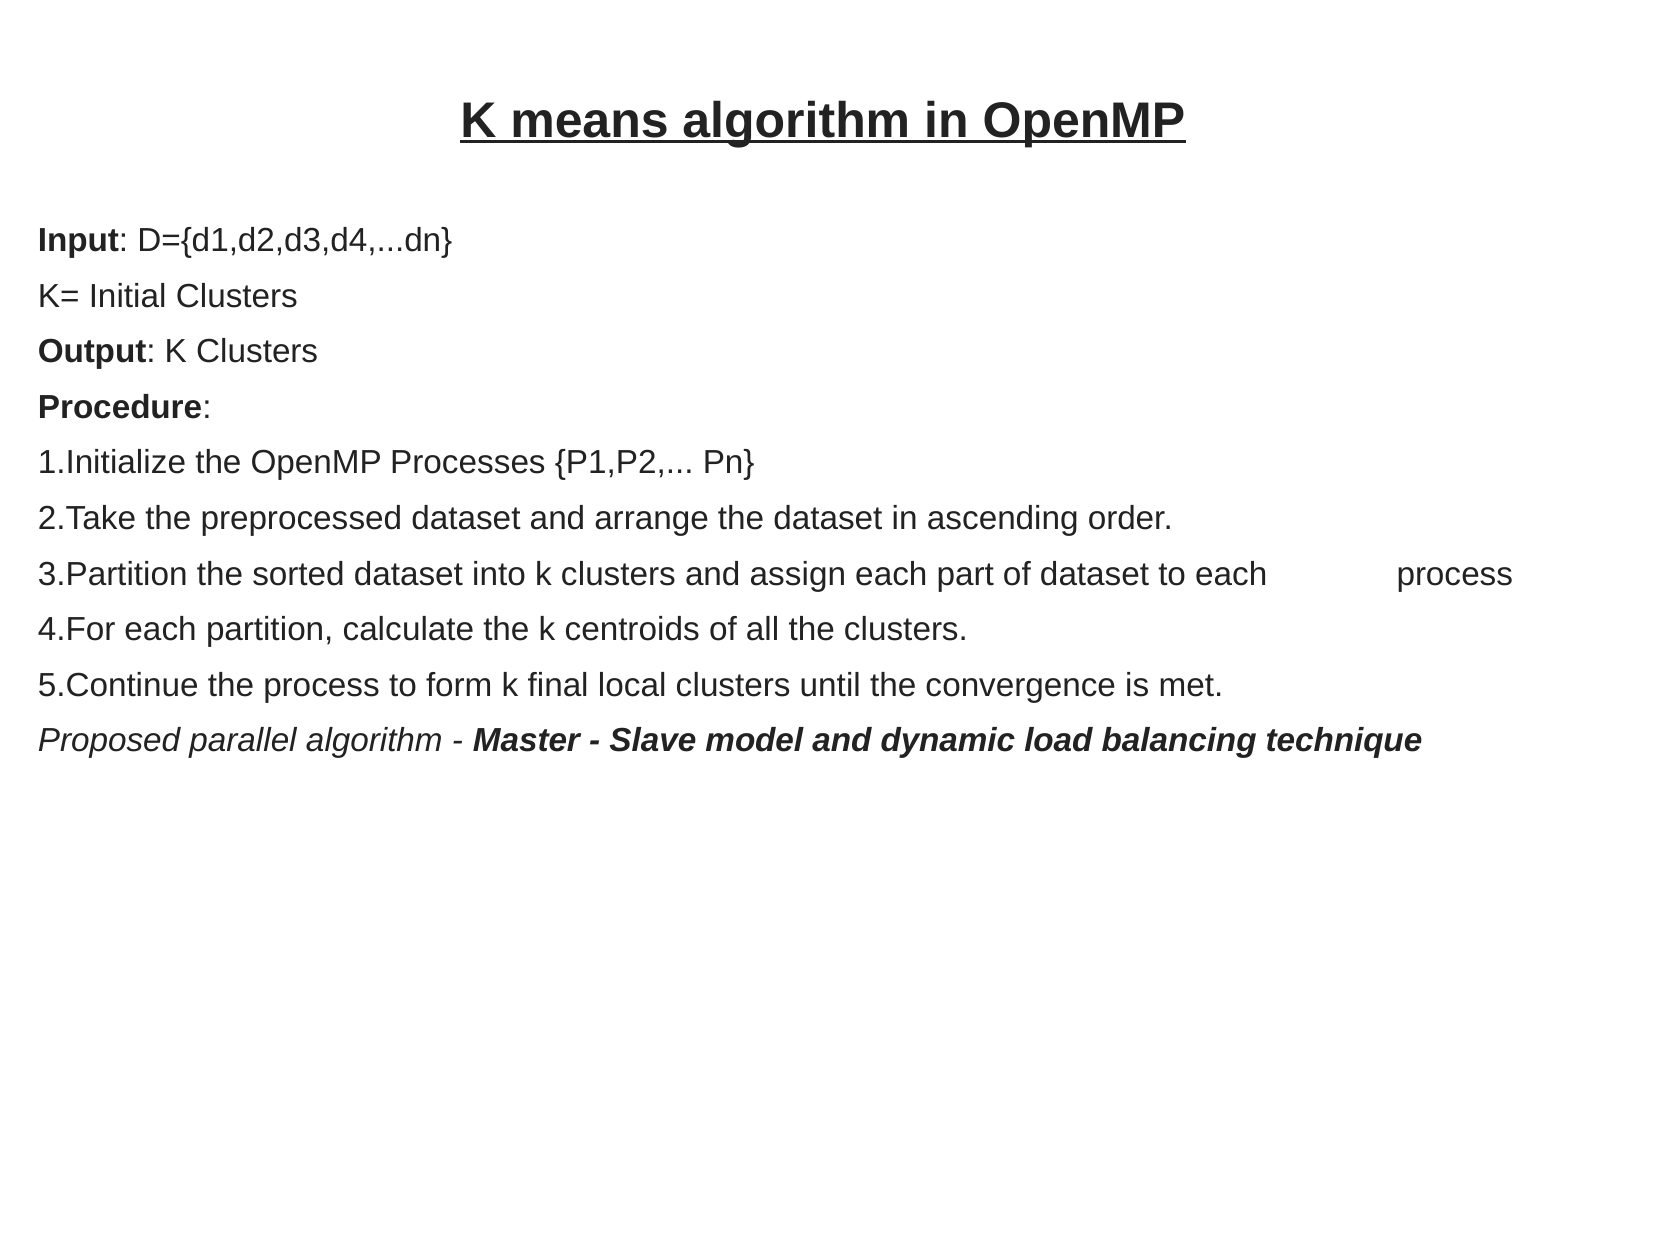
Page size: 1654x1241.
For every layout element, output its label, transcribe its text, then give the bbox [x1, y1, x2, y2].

subtitle K means algorithm in OpenMP Input: D={d1,d2,d3,d4,...dn} K= Initial Clusters Output: K Clusters Procedure: 1.Initialize the OpenMP Processes {P1,P2,... Pn} 2.Take the preprocessed dataset and arrange the dataset in ascending order. 3.Partition the sorted dataset into k clusters and assign each part of dataset to each process 4.For each partition, calculate the k centroids of all the clusters. 5.Continue the process to form k final local clusters until the convergence is met. Proposed parallel algorithm - Master - Slave model and dynamic load balancing technique [37, 0, 1609, 954]
